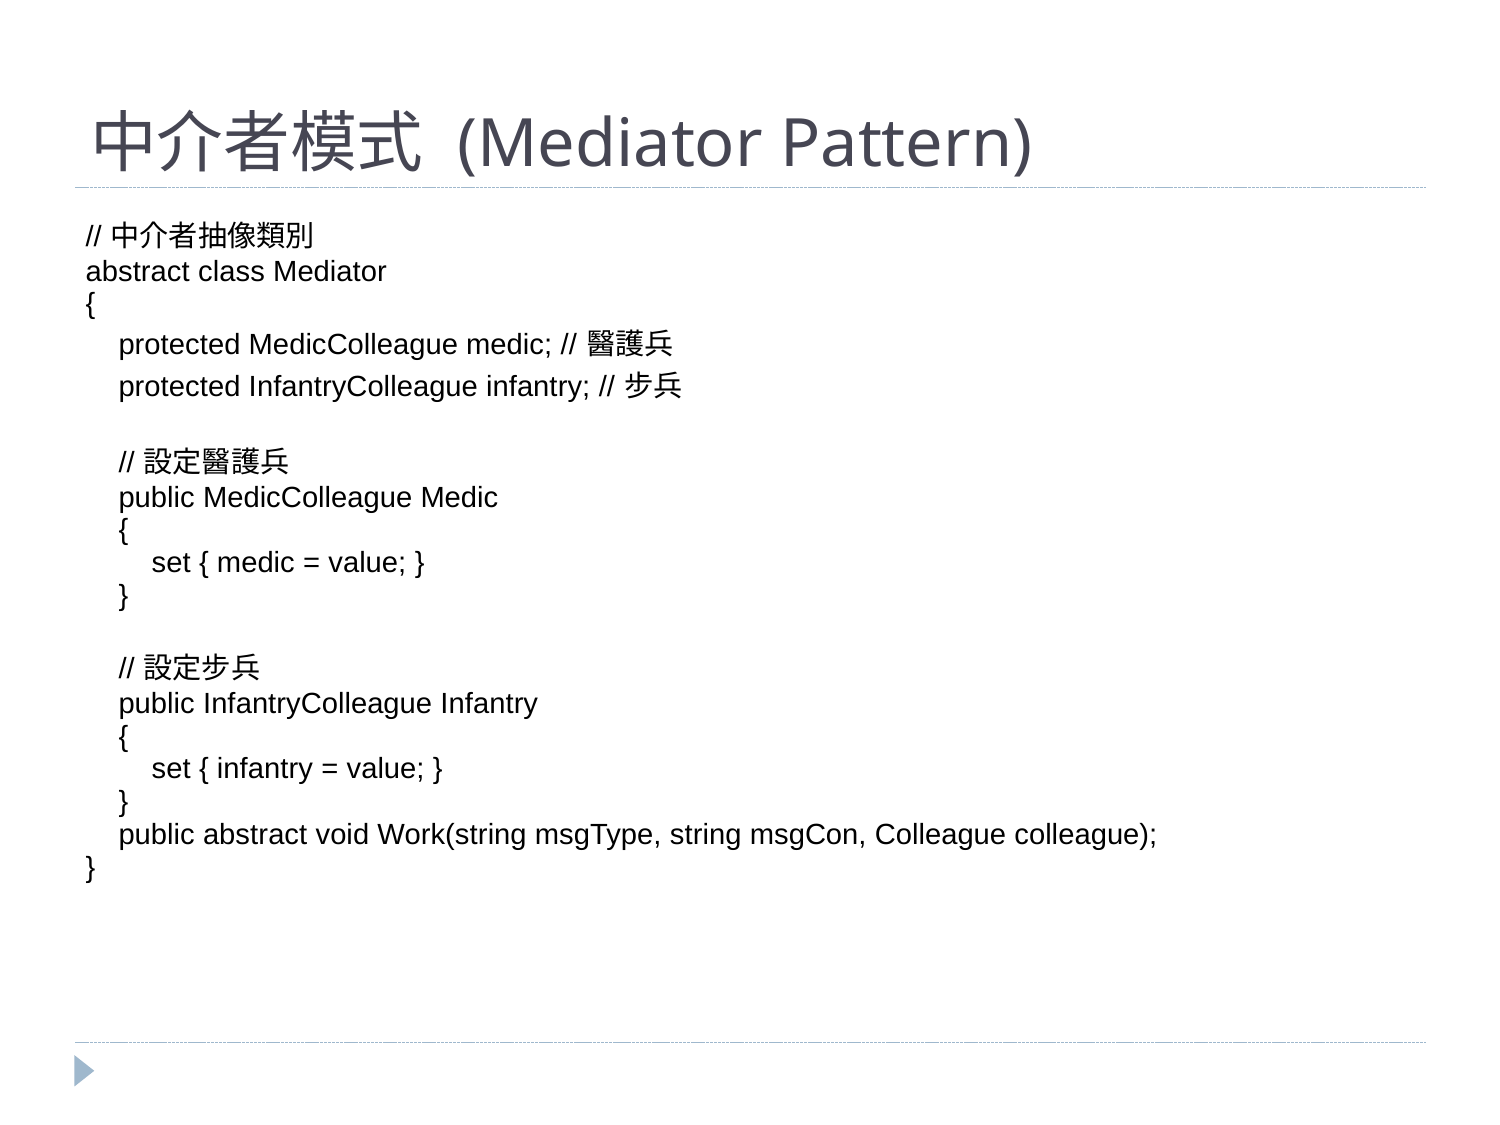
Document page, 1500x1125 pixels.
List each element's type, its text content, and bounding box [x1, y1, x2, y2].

text_box // 中介者抽像類別 abstract class Mediator { protected MedicColleague medic; // 醫護兵 protected InfantryColleague infantry; // 步兵 // 設定醫護兵 public MedicColleague Medic { set { medic = value; } } // 設定步兵 public InfantryColleague Infantry { set { infantry = value; } } public abstract void Work(string msgType, string msgCon, Colleague colleague); } [70, 204, 1394, 863]
title 中介者模式 (Mediator Pattern) [75, 25, 1426, 188]
